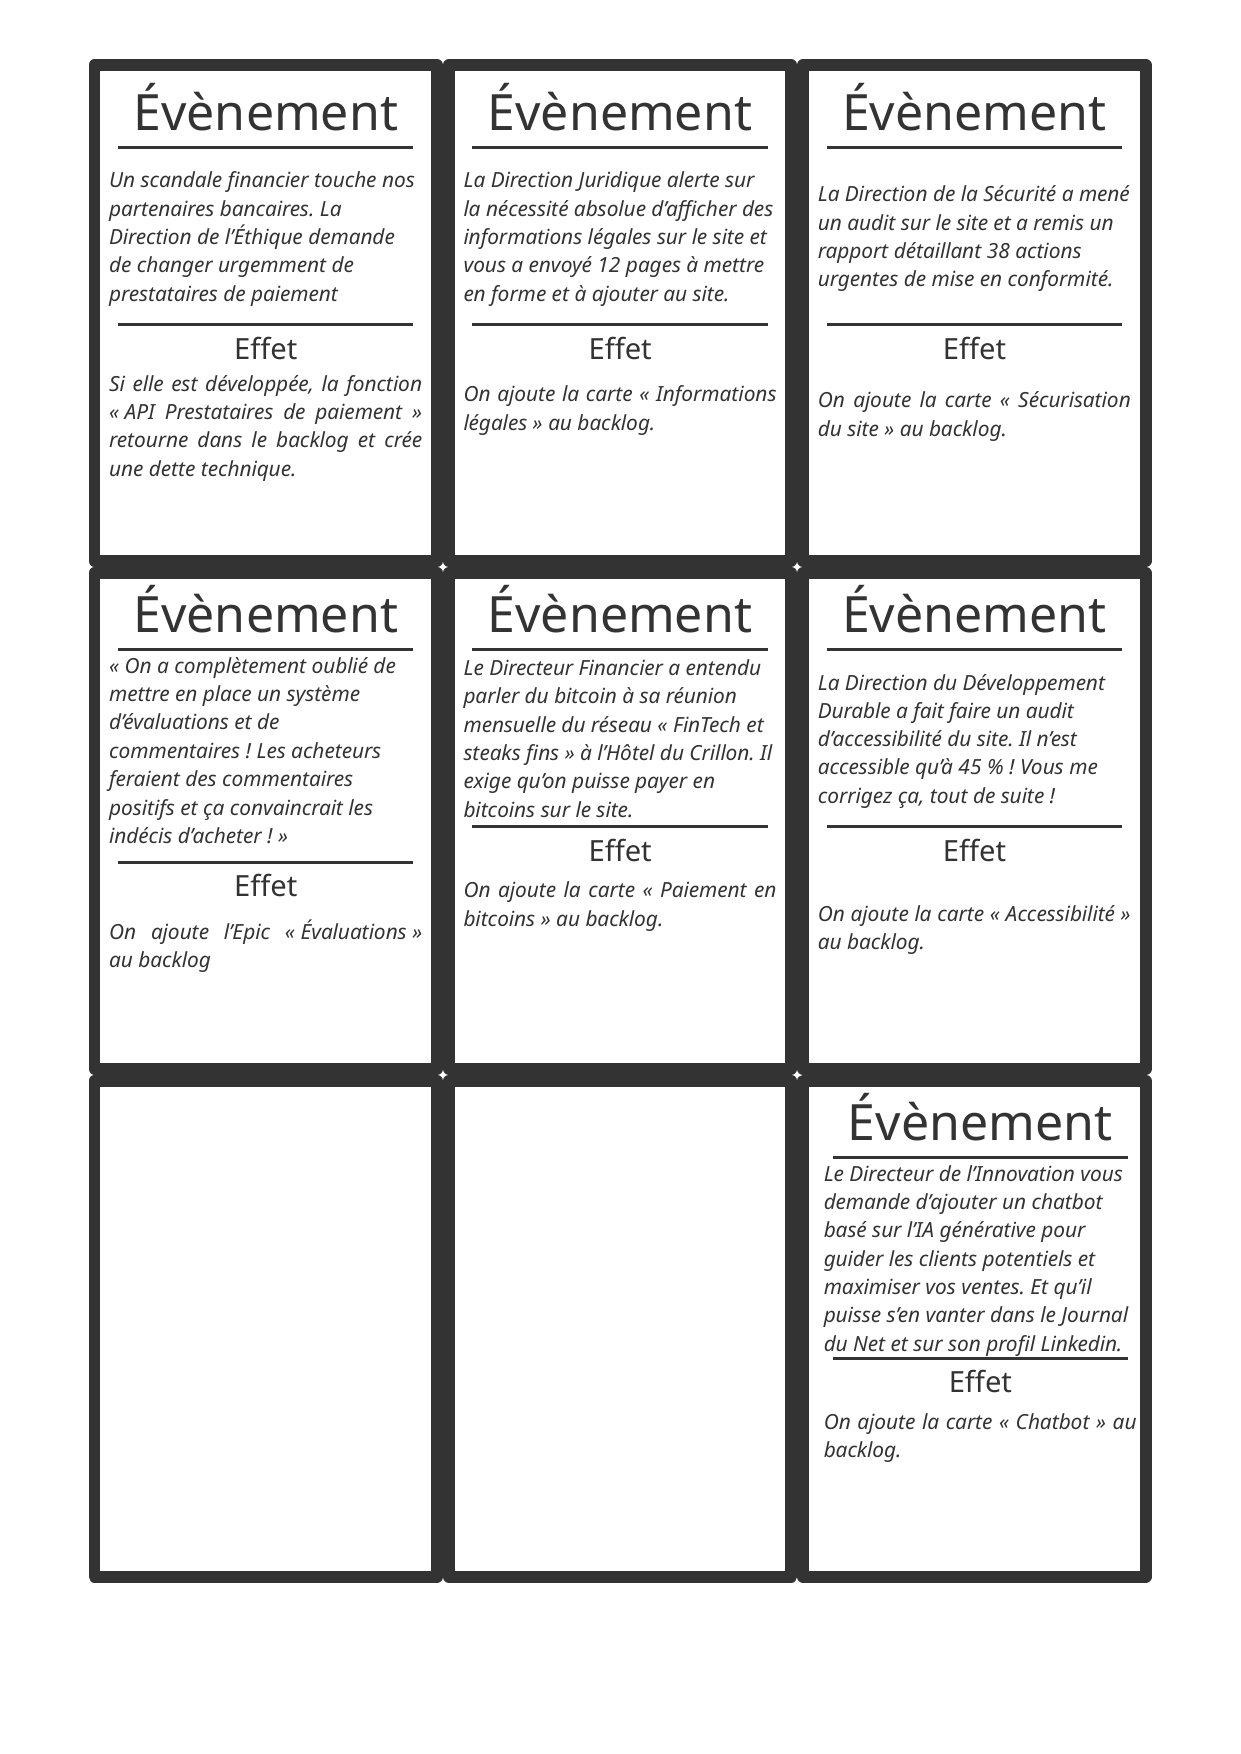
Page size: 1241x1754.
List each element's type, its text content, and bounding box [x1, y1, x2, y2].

text_box La Direction du Développement Durable a fait faire un audit d’accessibilité du site. Il n’est accessible qu’à 45 % ! Vous me corrigez ça, tout de suite ! [803, 668, 1146, 809]
text_box Évènement [803, 70, 1146, 154]
text_box Le Directeur Financier a entendu parler du bitcoin à sa réunion mensuelle du réseau « FinTech et steaks fins » à l’Hôtel du Crillon. Il exige qu’on puisse payer en bitcoins sur le site. [448, 655, 792, 821]
text_box Effet [809, 1358, 1152, 1406]
text_box La Direction Juridique alerte sur la nécessité absolue d’afficher des informations légales sur le site et vous a envoyé 12 pages à mettre en forme et à ajouter au site. [448, 166, 792, 307]
text_box Effet [448, 324, 792, 373]
text_box Un scandale financier touche nos partenaires bancaires. La Direction de l’Éthique demande de changer urgemment de prestataires de paiement [94, 166, 438, 307]
text_box Effet [803, 826, 1146, 875]
text_box Évènement [448, 572, 792, 655]
text_box On ajoute la carte « Informations légales » au backlog. [448, 375, 792, 441]
text_box On ajoute la carte « Accessibilité » au backlog. [803, 895, 1146, 960]
text_box Effet [803, 324, 1146, 373]
text_box Effet [94, 862, 438, 910]
text_box Évènement [94, 70, 438, 154]
text_box On ajoute la carte « Chatbot » au backlog. [809, 1406, 1152, 1468]
text_box Évènement [448, 70, 792, 154]
text_box Effet [448, 826, 792, 875]
text_box La Direction de la Sécurité a mené un audit sur le site et a remis un rapport détaillant 38 actions urgentes de mise en conformité. [803, 178, 1146, 294]
text_box On ajoute la carte « Paiement en bitcoins » au backlog. [448, 875, 792, 937]
text_box Le Directeur de l’Innovation vous demande d’ajouter un chatbot basé sur l’IA générative pour guider les clients potentiels et maximiser vos ventes. Et qu’il puisse s’en vanter dans le Journal du Net et sur son profil Linkedin. [809, 1163, 1152, 1353]
text_box Si elle est développée, la fonction « API Prestataires de paiement » retourne dans le backlog et crée une dette technique. [94, 373, 438, 483]
text_box « On a complètement oublié de mettre en place un système d’évaluations et de commentaires ! Les acheteurs feraient des commentaires positifs et ça convaincrait les indécis d’acheter ! » [94, 655, 438, 846]
text_box On ajoute l’Epic « Évaluations » au backlog [94, 912, 438, 978]
text_box Évènement [809, 1080, 1152, 1163]
text_box Évènement [94, 572, 438, 655]
text_box Évènement [803, 572, 1146, 656]
text_box Effet [94, 324, 438, 373]
text_box On ajoute la carte « Sécurisation du site » au backlog. [803, 381, 1146, 447]
